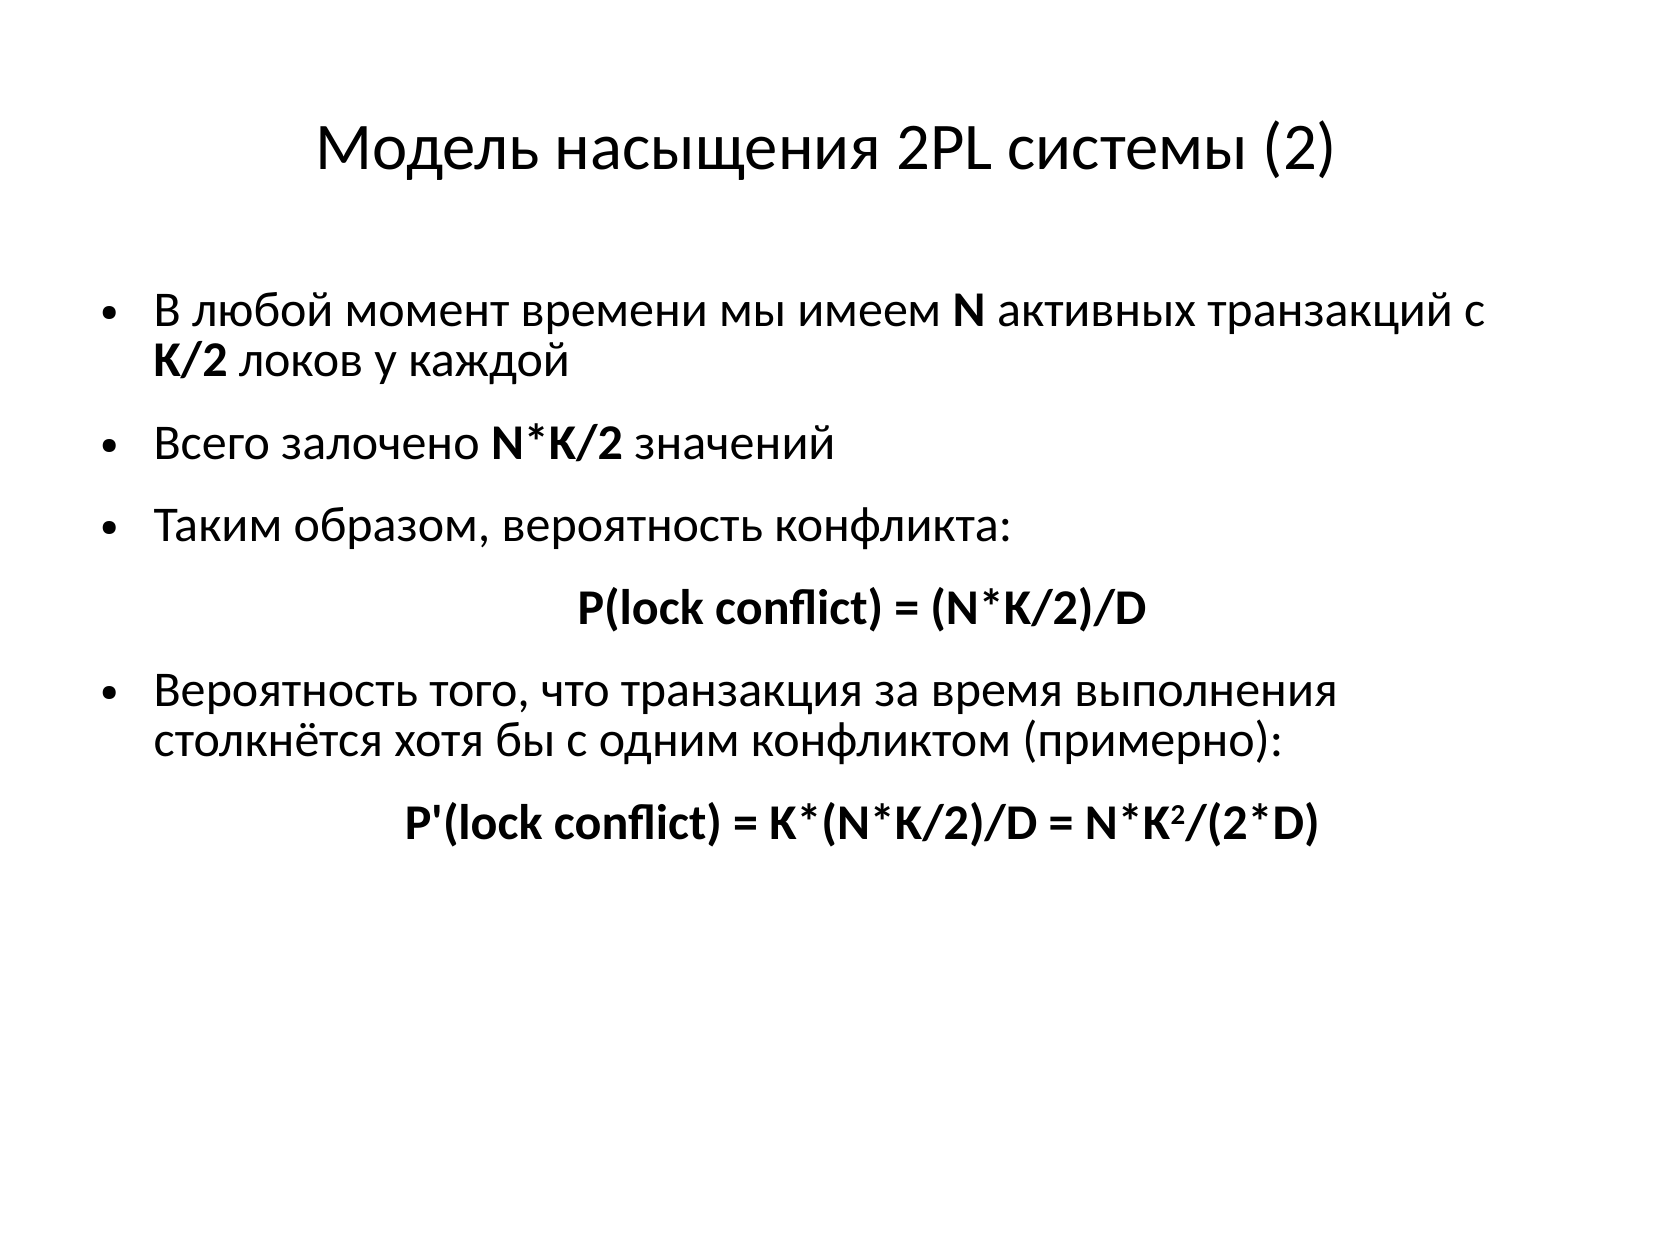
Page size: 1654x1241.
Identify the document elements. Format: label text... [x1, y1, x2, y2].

list В любой момент времени мы имеем N активных транзакций c K/2 локов у каждой Всего залочено N*K/2 значений Таким образом, вероятность конфликта: P(lock conflict) = (N*K/2)/D Вероятность того, что транзакция за время выполнения столкнётся хотя бы с одним конфликтом (примерно): P'(lock conflict) = K*(N*K/2)/D = N*K2/(2*D) [82, 289, 1571, 1108]
title Модель насыщения 2PL системы (2) [82, 49, 1571, 257]
